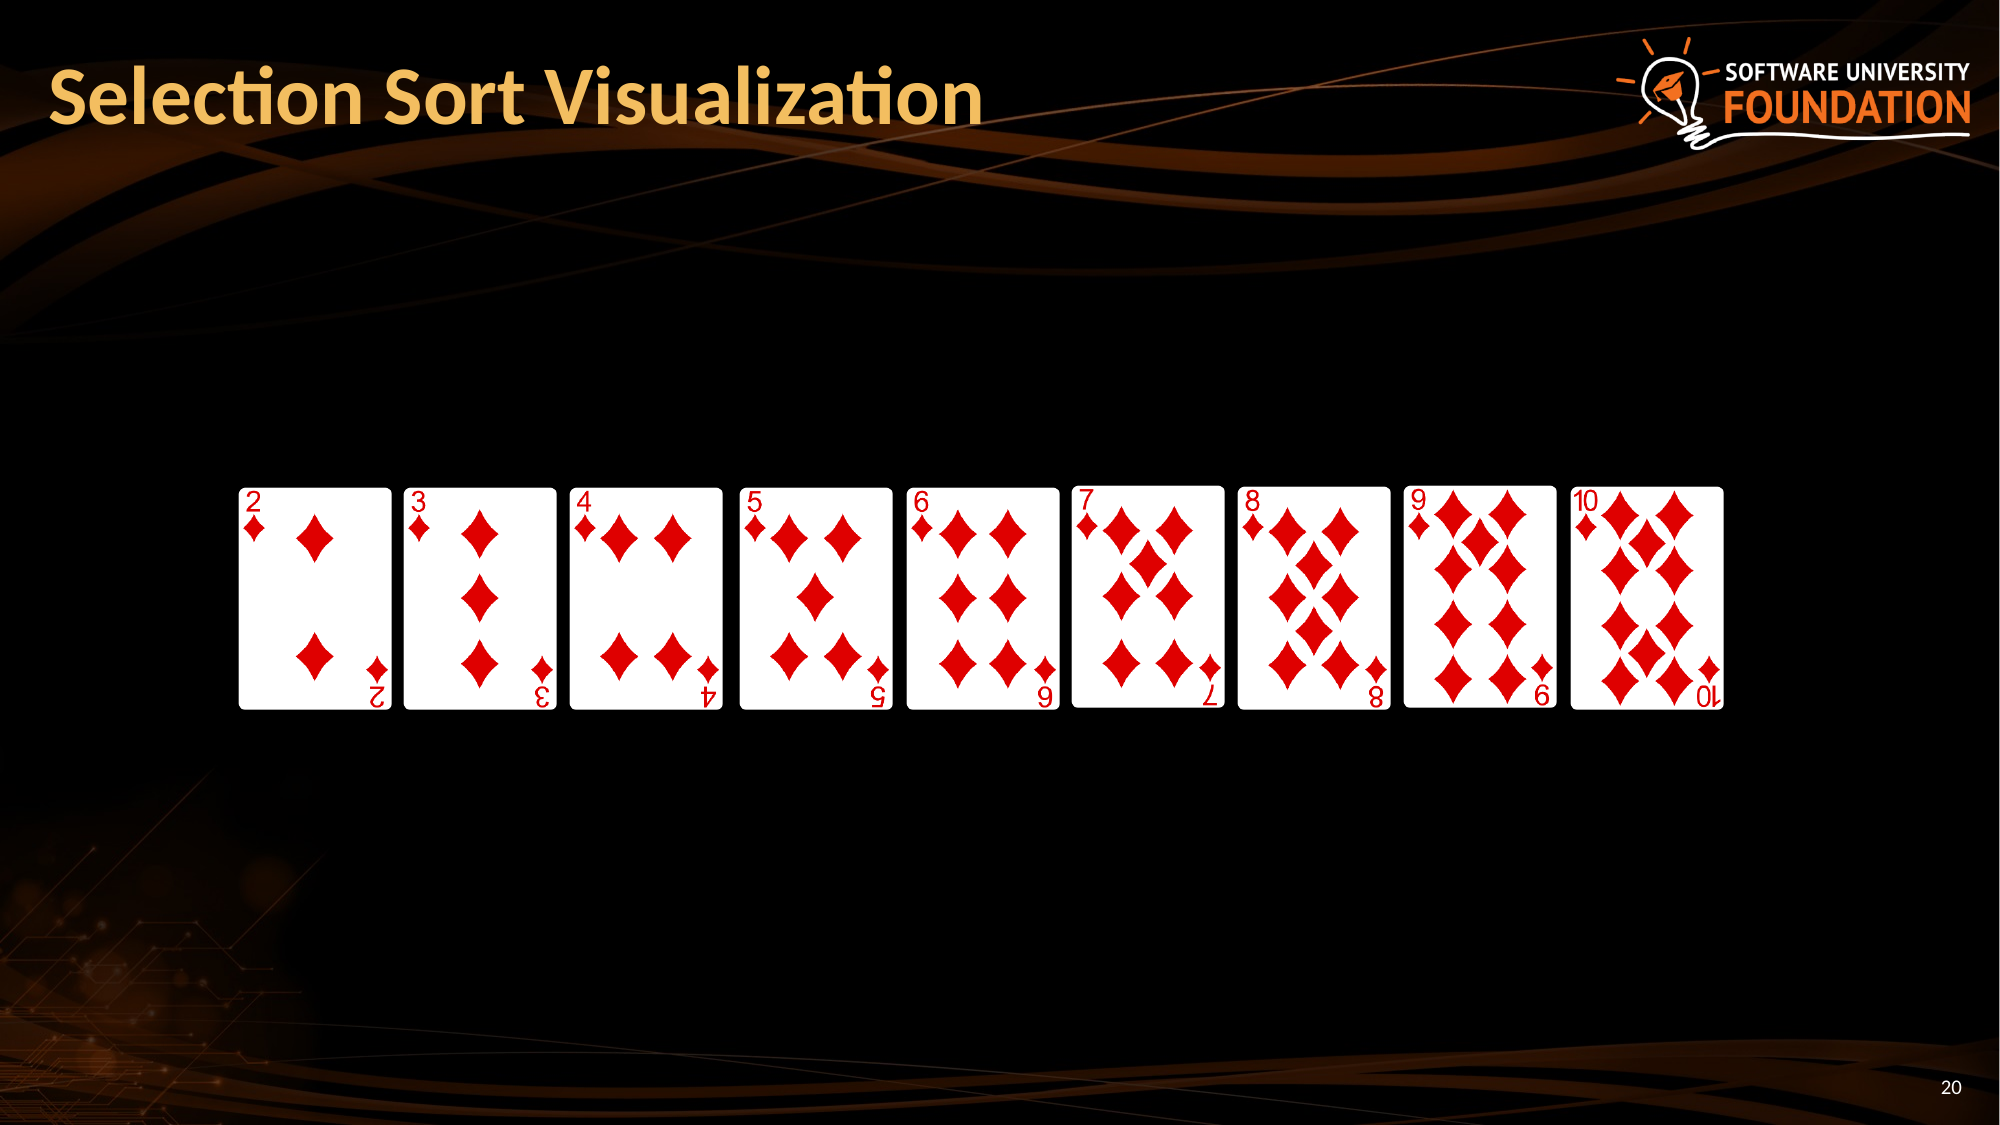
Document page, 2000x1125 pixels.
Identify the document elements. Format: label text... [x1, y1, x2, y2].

title Selection Sort Visualization [30, 6, 1602, 189]
picture [0, 0, 2000, 1125]
slide_number <number> [1897, 1070, 1968, 1103]
